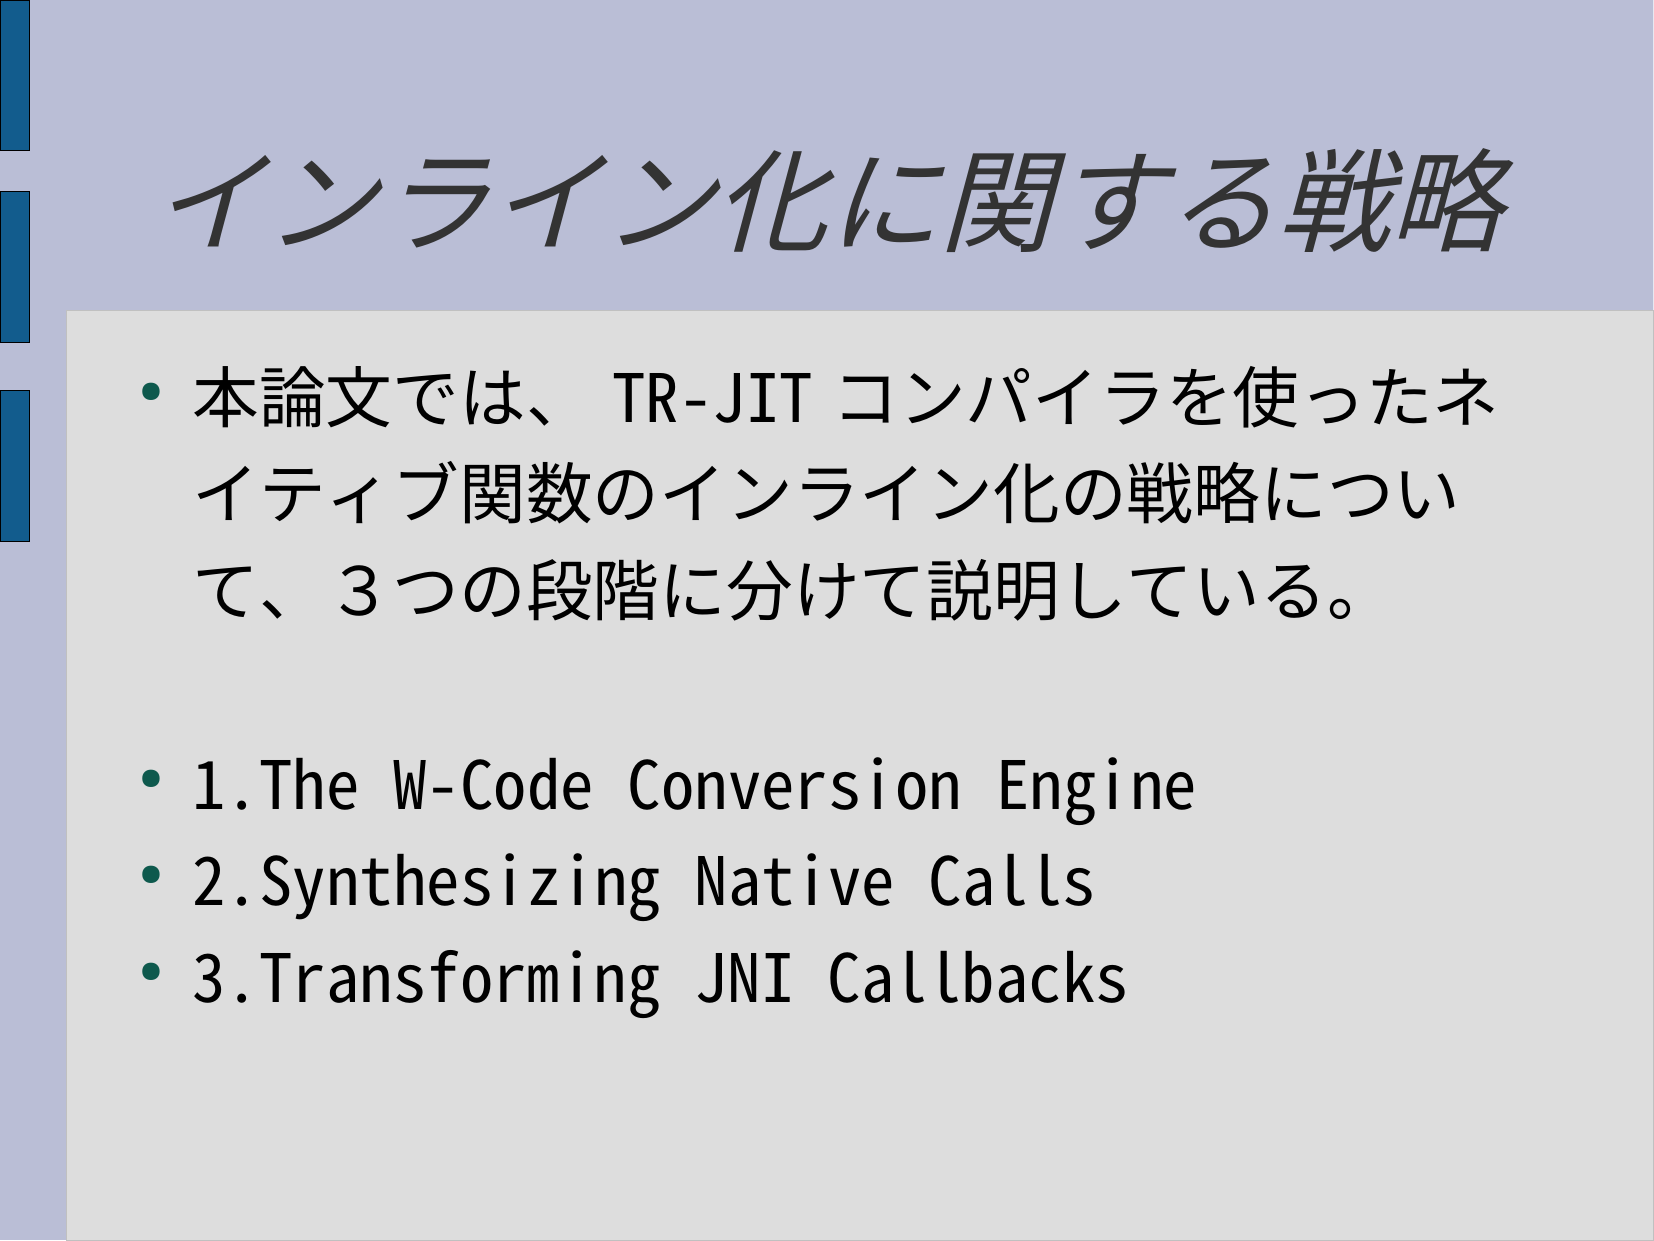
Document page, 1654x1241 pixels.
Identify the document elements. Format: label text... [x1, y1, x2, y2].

list 本論文では、TR-JITコンパイラを使ったネイティブ関数のインライン化の戦略について、３つの段階に分けて説明している。 1.The W-Code Conversion Engine 2.Synthesizing Native Calls 3.Transforming JNI Callbacks [121, 344, 1534, 1127]
title インライン化に関する戦略 [121, 91, 1534, 299]
